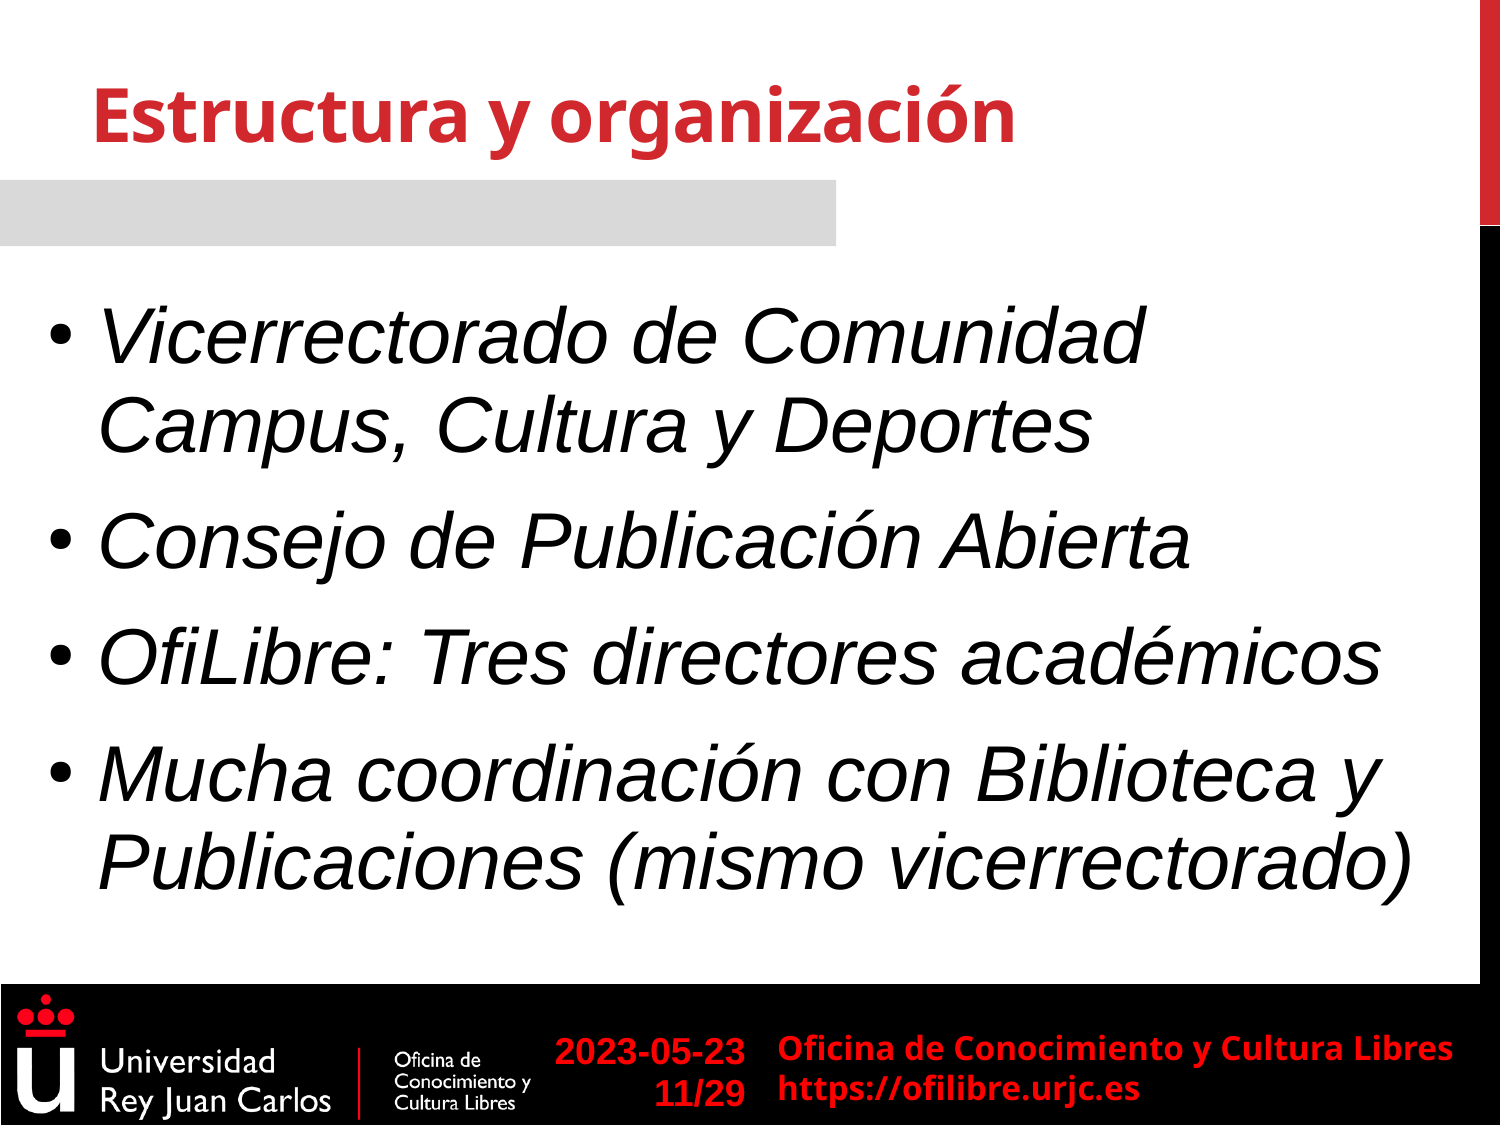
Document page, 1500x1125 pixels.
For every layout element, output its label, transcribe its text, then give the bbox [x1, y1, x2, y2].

picture [17, 994, 531, 1120]
list Vicerrectorado de Comunidad Campus, Cultura y Deportes Consejo de Publicación Abierta OfiLibre: Tres directores académicos Mucha coordinación con Biblioteca y Publicaciones (mismo vicerrectorado) [15, 285, 1441, 931]
text_box Estructura y organización [0, 24, 1326, 172]
title [75, 15, 1425, 172]
